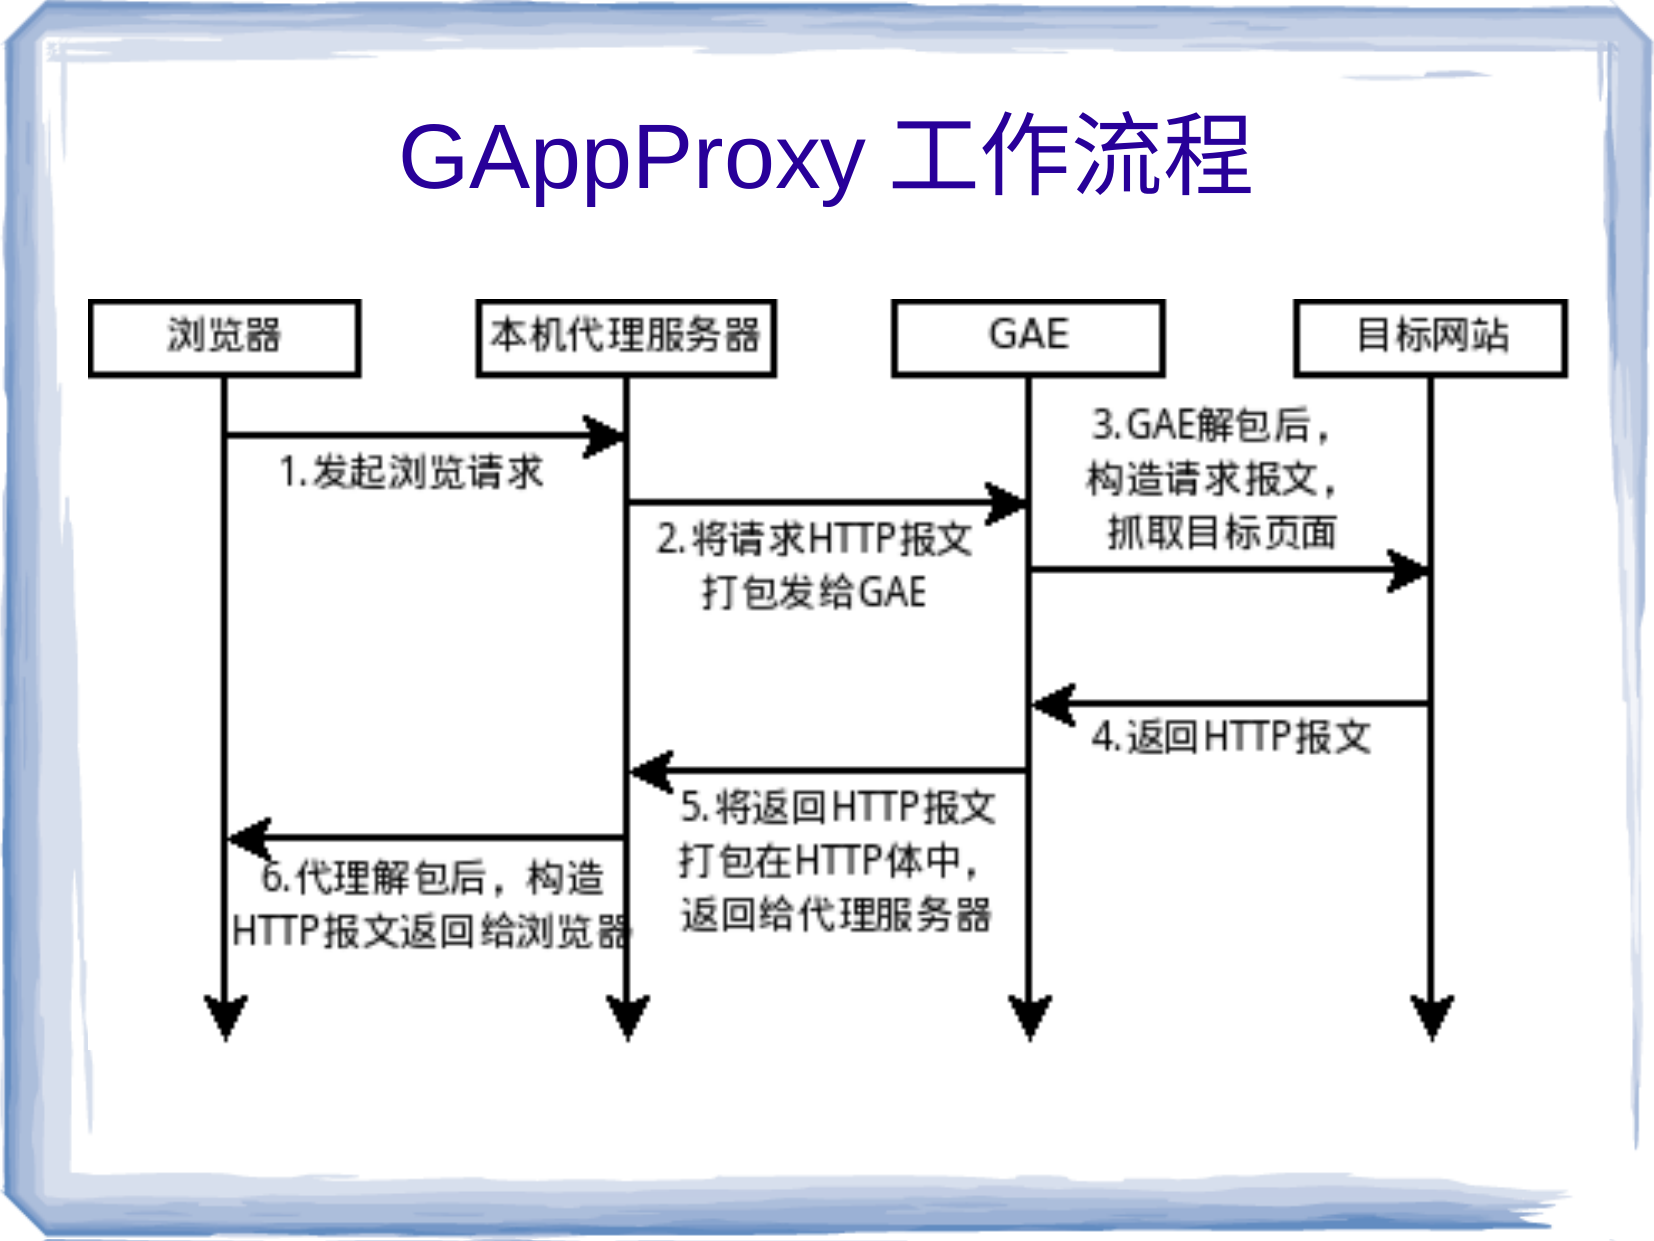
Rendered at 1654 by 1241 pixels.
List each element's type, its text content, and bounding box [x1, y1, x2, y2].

picture [0, 0, 1654, 1241]
title GAppProxy工作流程 [82, 49, 1571, 257]
